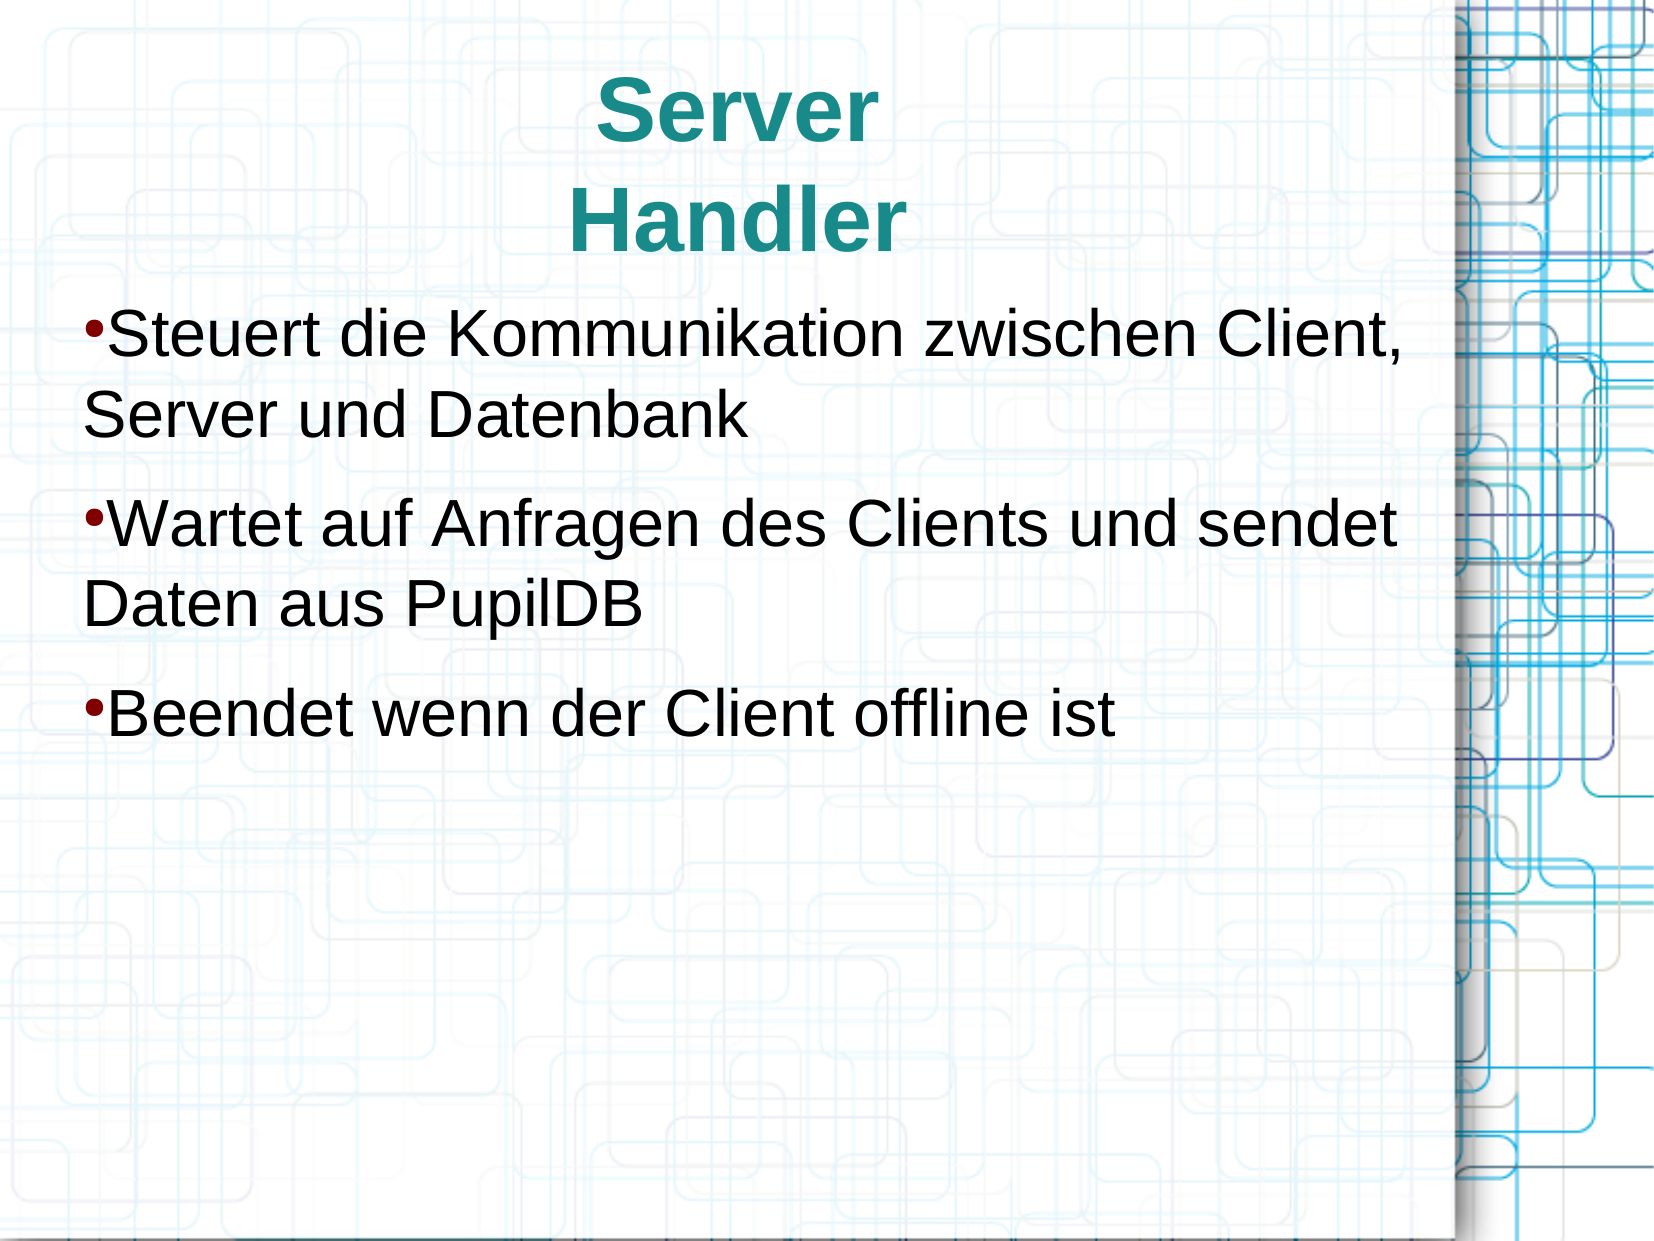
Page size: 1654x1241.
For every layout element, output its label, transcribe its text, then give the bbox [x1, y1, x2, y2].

title Server Handler [59, 49, 1418, 257]
list Steuert die Kommunikation zwischen Client, Server und Datenbank Wartet auf Anfragen des Clients und sendet Daten aus PupilDB Beendet wenn der Client offline ist [82, 290, 1418, 1109]
